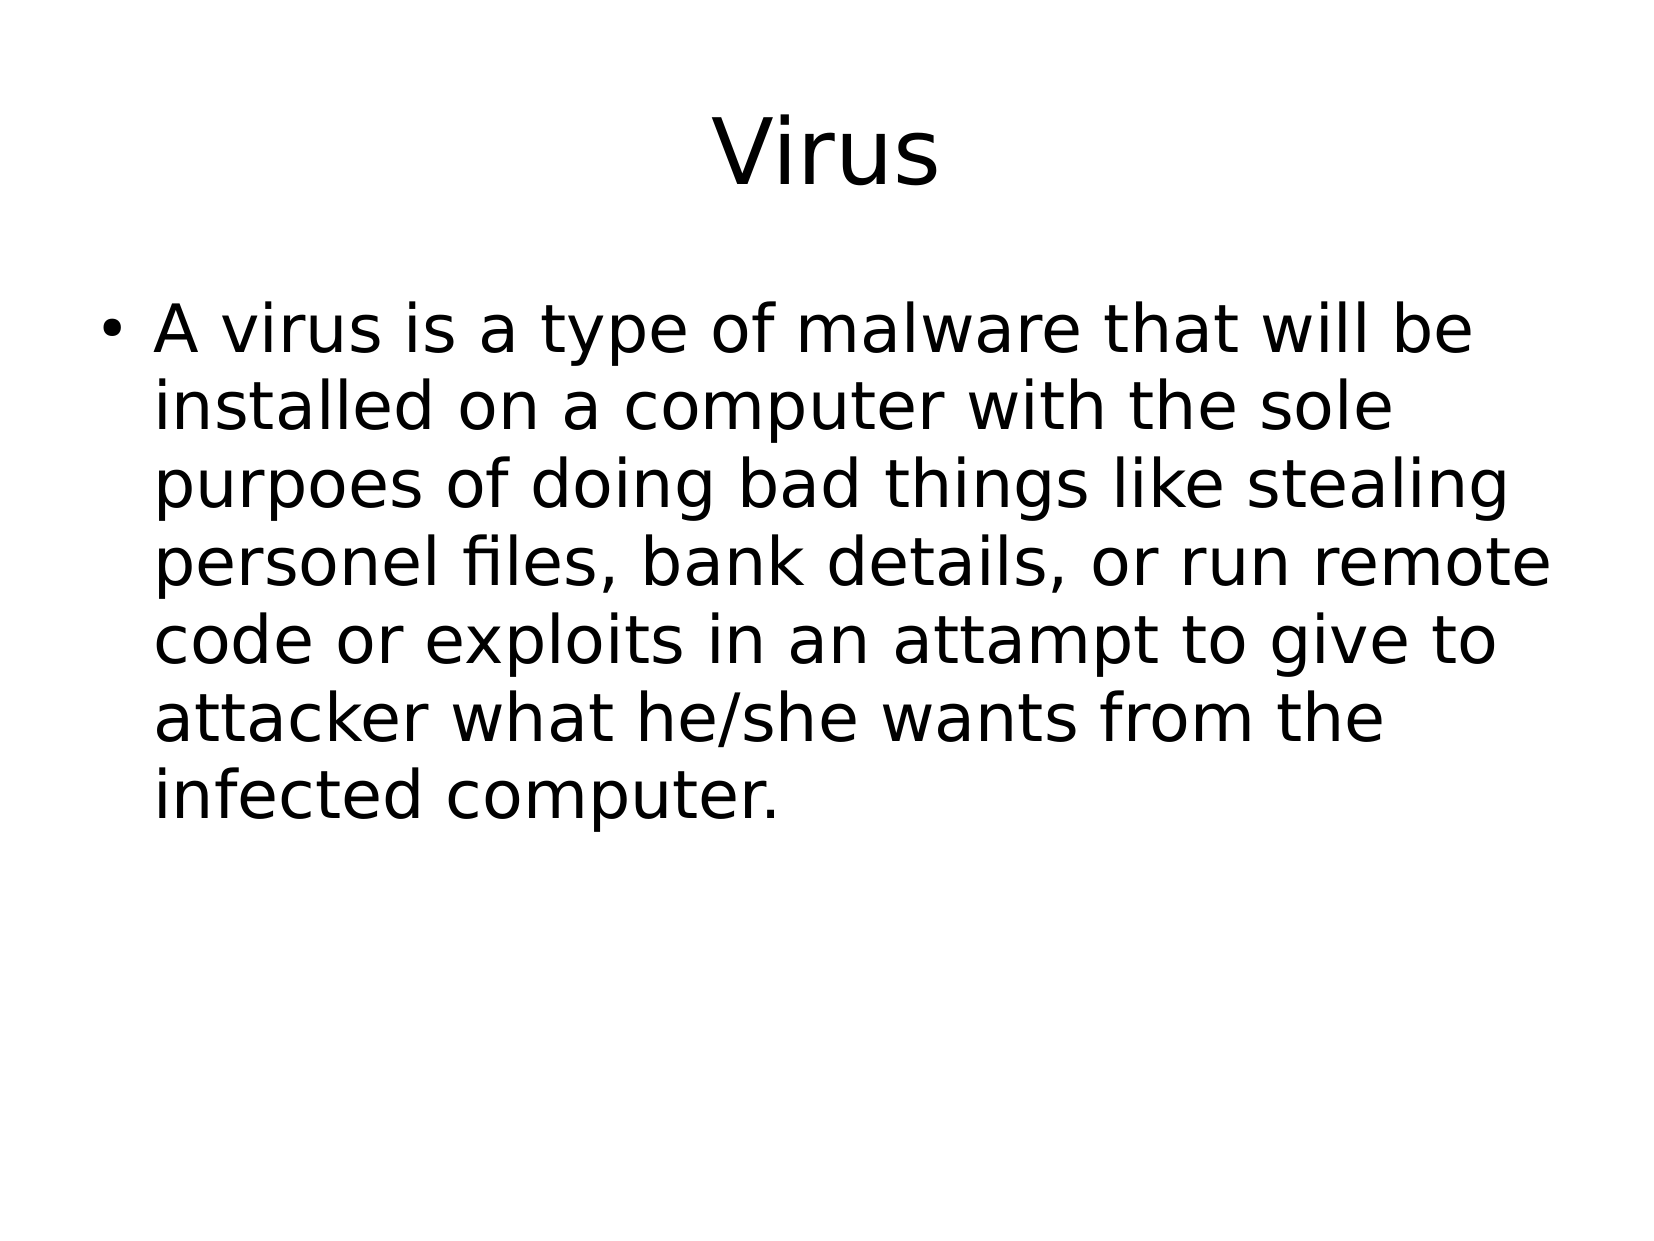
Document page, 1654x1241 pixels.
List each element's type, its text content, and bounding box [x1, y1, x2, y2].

title Virus [82, 49, 1571, 257]
list A virus is a type of malware that will be installed on a computer with the sole purpoes of doing bad things like stealing personel files, bank details, or run remote code or exploits in an attampt to give to attacker what he/she wants from the infected computer. [82, 290, 1571, 1010]
